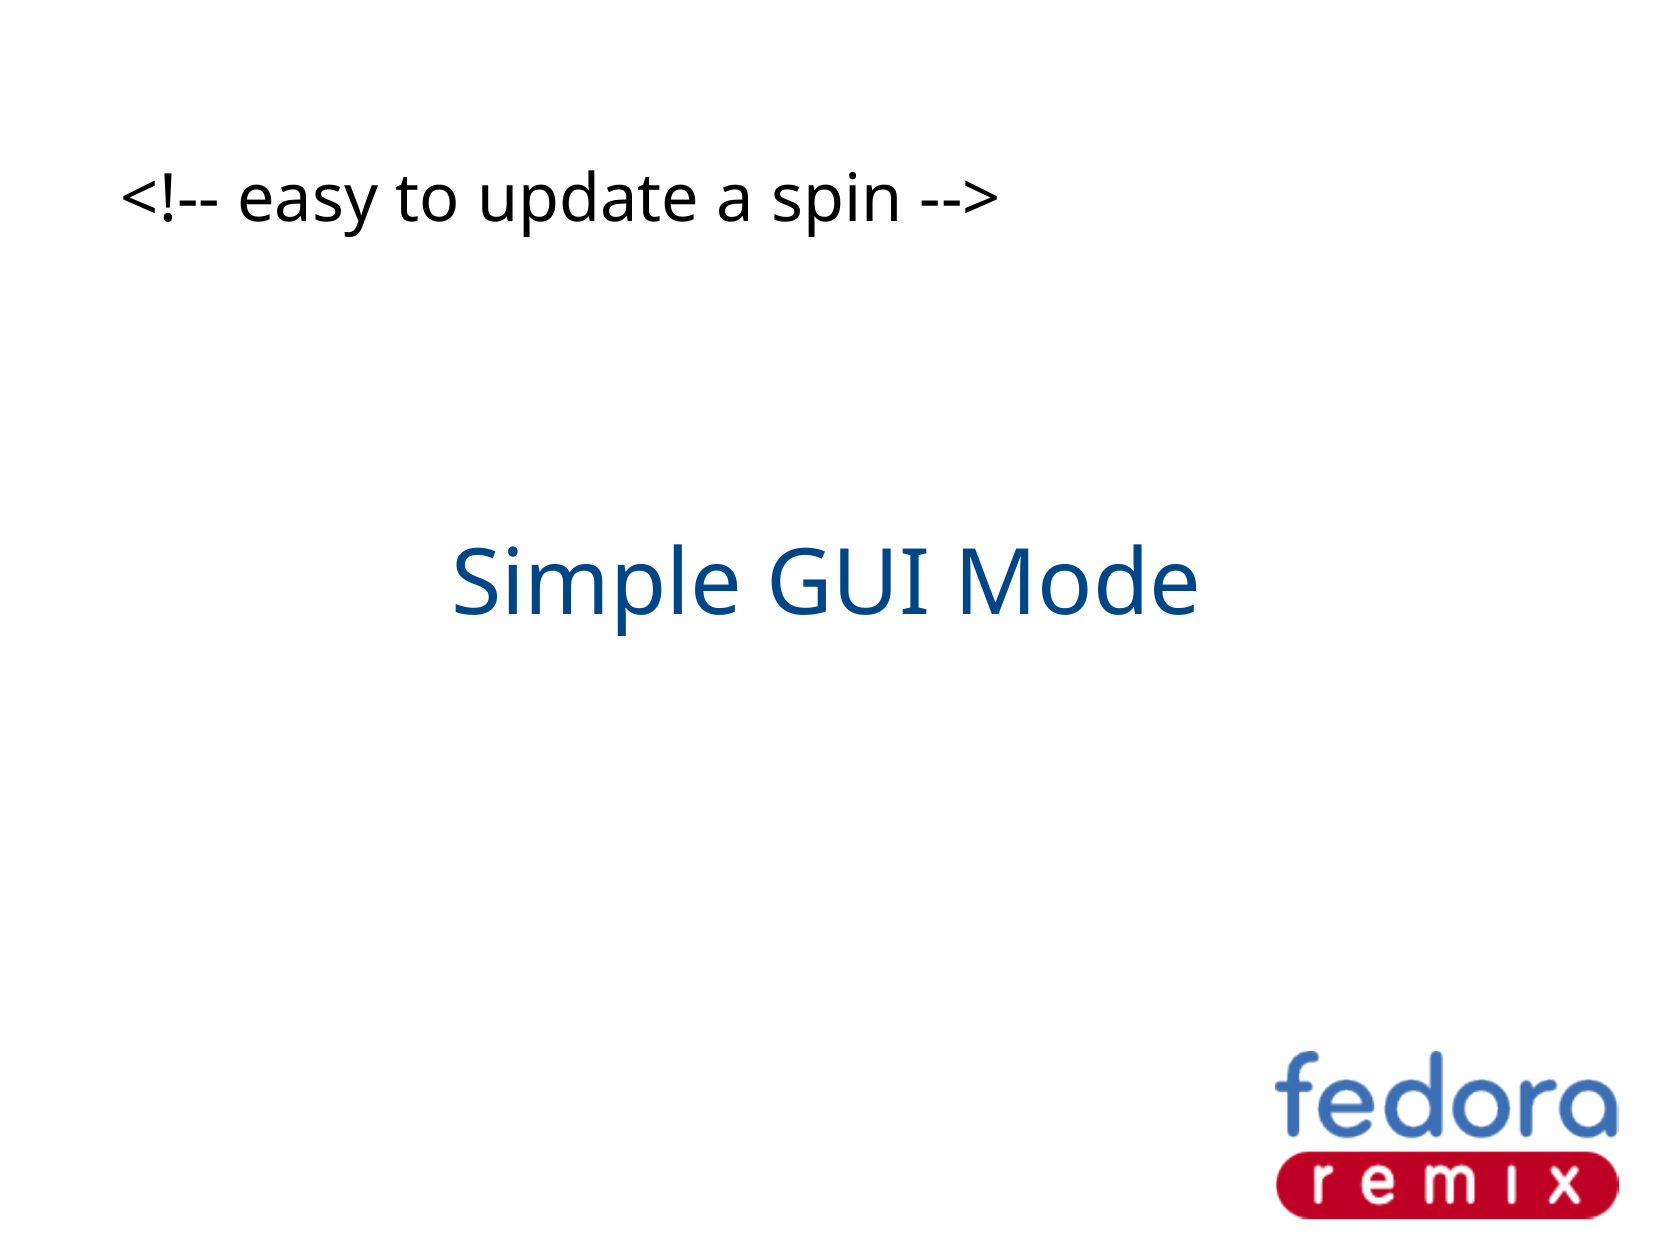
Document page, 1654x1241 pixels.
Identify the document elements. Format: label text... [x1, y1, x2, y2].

title Simple GUI Mode [82, 56, 1571, 1102]
list <!-- easy to update a spin --> [49, 150, 1126, 226]
picture [1275, 1051, 1619, 1219]
